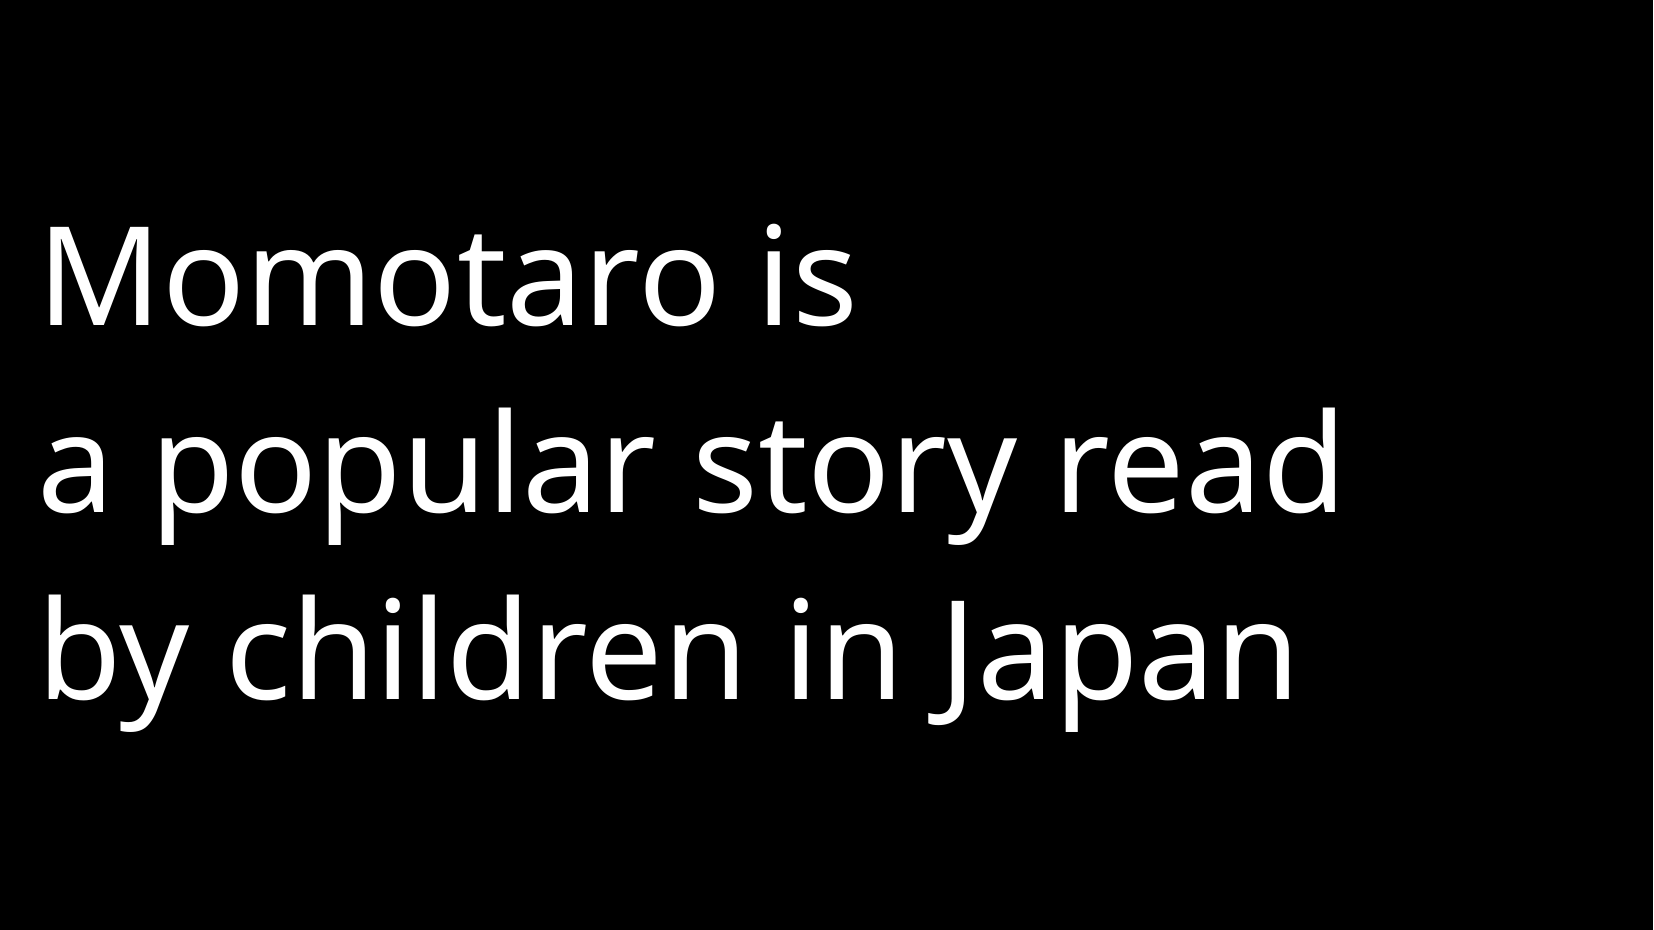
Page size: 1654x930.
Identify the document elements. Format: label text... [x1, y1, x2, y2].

title Momotaro is a popular story read by children in Japan [37, 19, 1612, 900]
